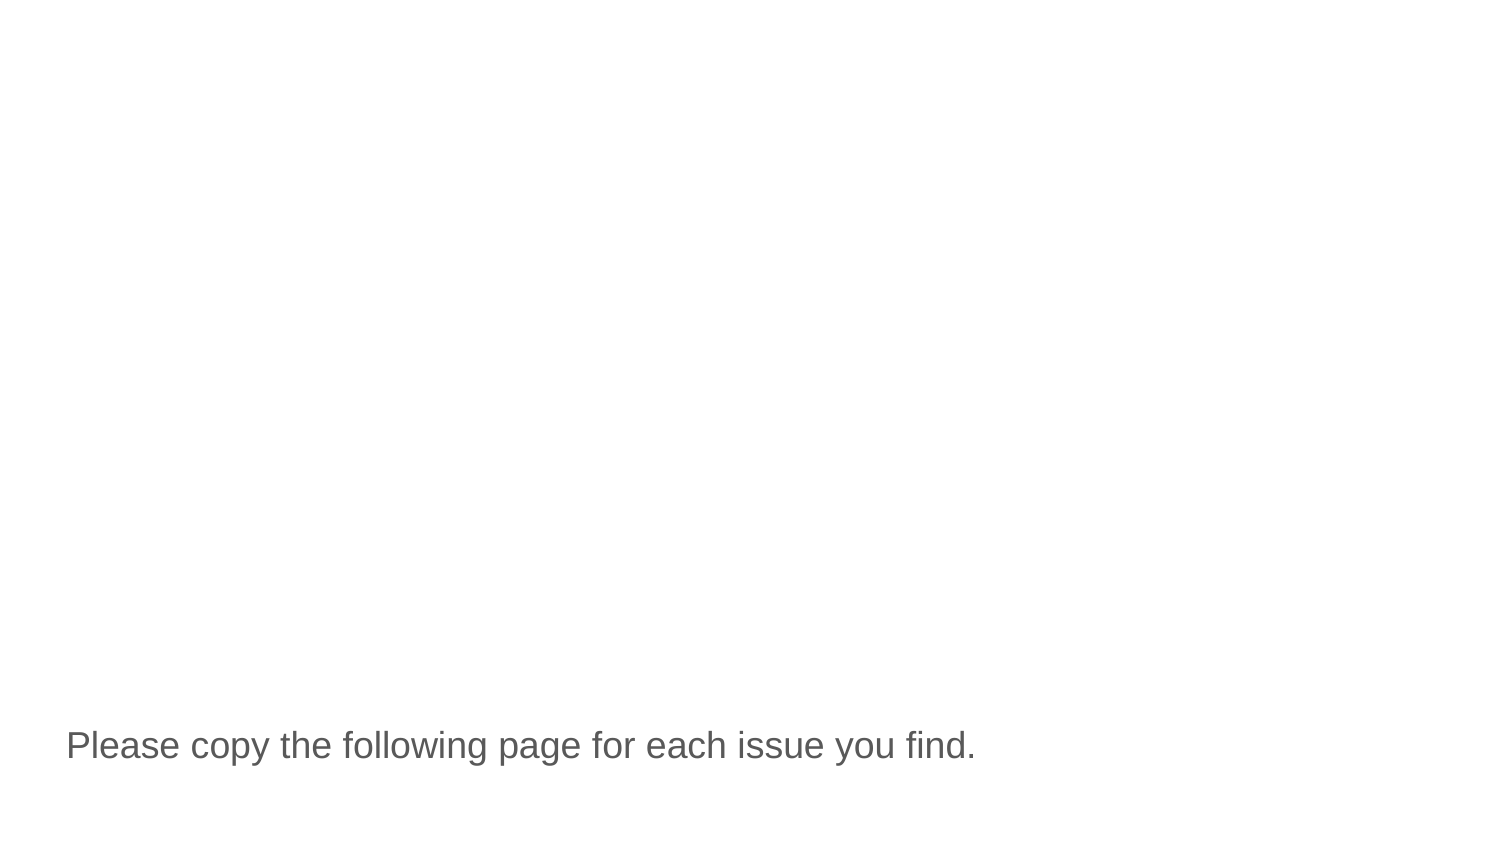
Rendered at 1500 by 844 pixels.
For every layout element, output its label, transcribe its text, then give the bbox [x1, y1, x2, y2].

list Please copy the following page for each issue you find. [51, 694, 1036, 794]
